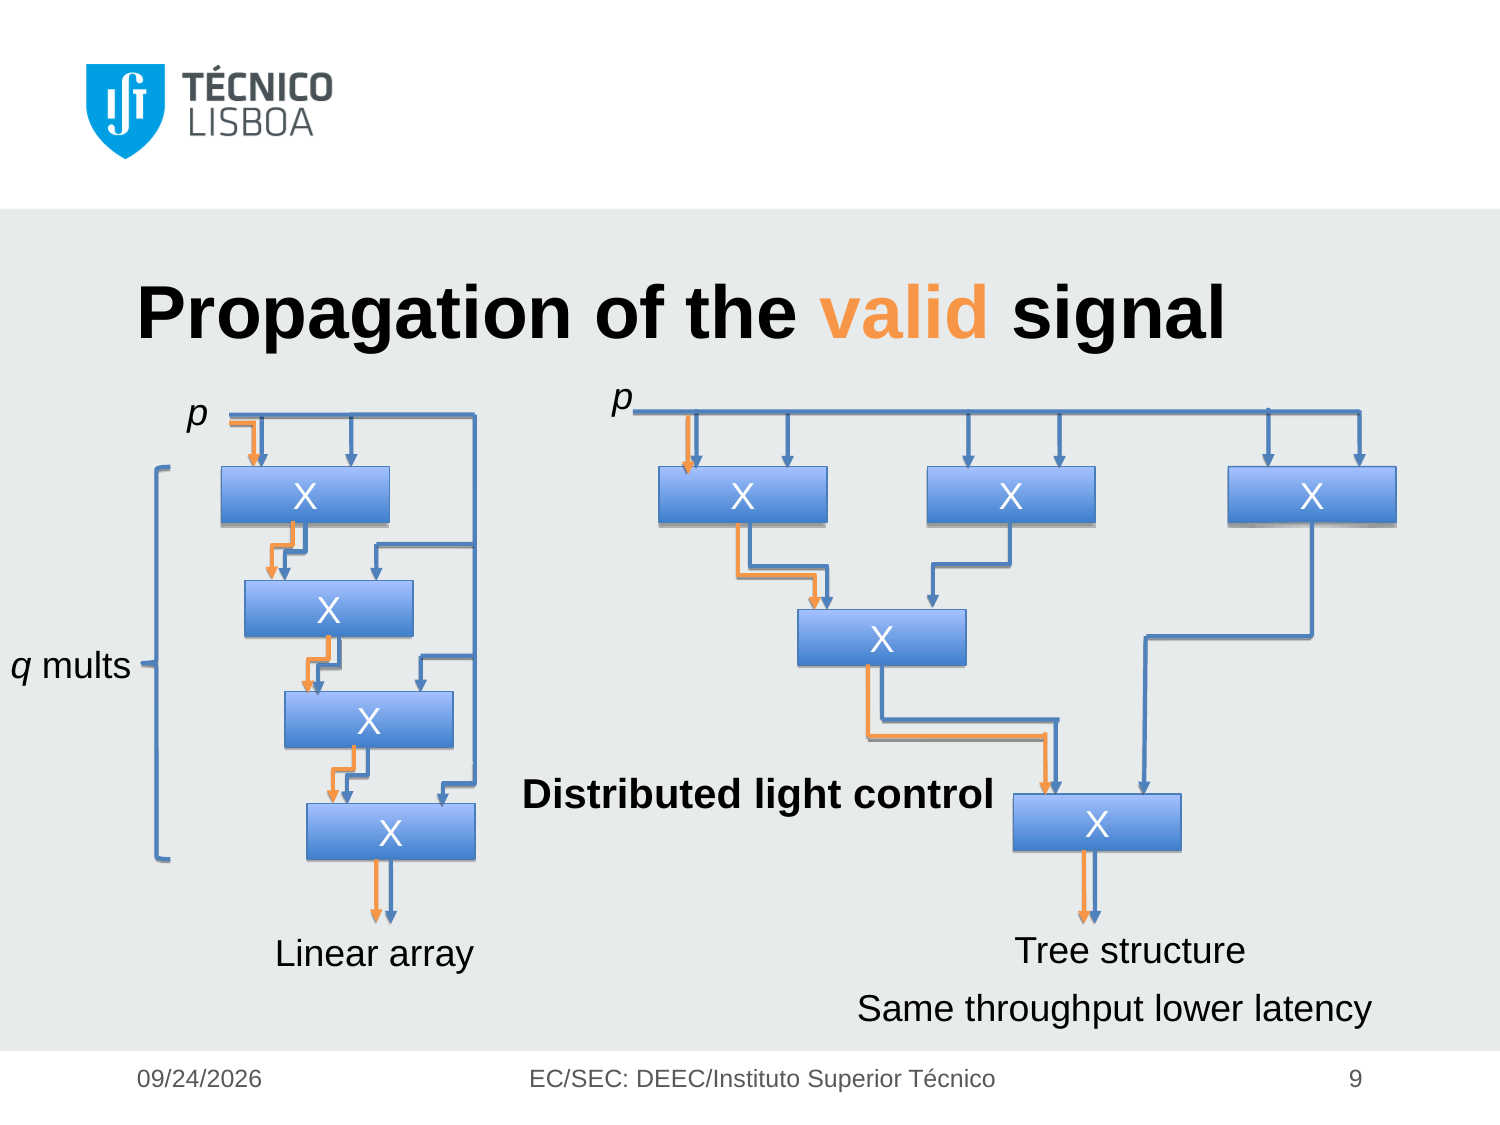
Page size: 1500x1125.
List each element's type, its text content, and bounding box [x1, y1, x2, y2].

text_box p [597, 364, 649, 425]
text_box X [285, 691, 453, 748]
text_box Linear array [260, 921, 490, 982]
text_box X [307, 803, 475, 860]
text_box X [927, 466, 1096, 523]
text_box X [1228, 466, 1397, 523]
picture [0, 0, 1500, 1125]
title Propagation of the valid signal [121, 237, 1378, 381]
text_box X [245, 580, 413, 637]
text_box Same throughput lower latency [842, 977, 1388, 1037]
text_box q mults [0, 633, 147, 694]
text_box X [659, 466, 827, 523]
text_box p [172, 380, 223, 440]
text_box X [798, 609, 966, 666]
text_box Distributed light control [507, 759, 1022, 825]
footer EC/SEC: DEEC/Instituto Superior Técnico [512, 1052, 1021, 1103]
text_box X [221, 466, 390, 523]
slide_number <number> [1077, 1052, 1378, 1103]
text_box X [1013, 794, 1182, 850]
slide_number 11/05/2020 [121, 1052, 425, 1103]
text_box Tree structure [999, 918, 1261, 977]
